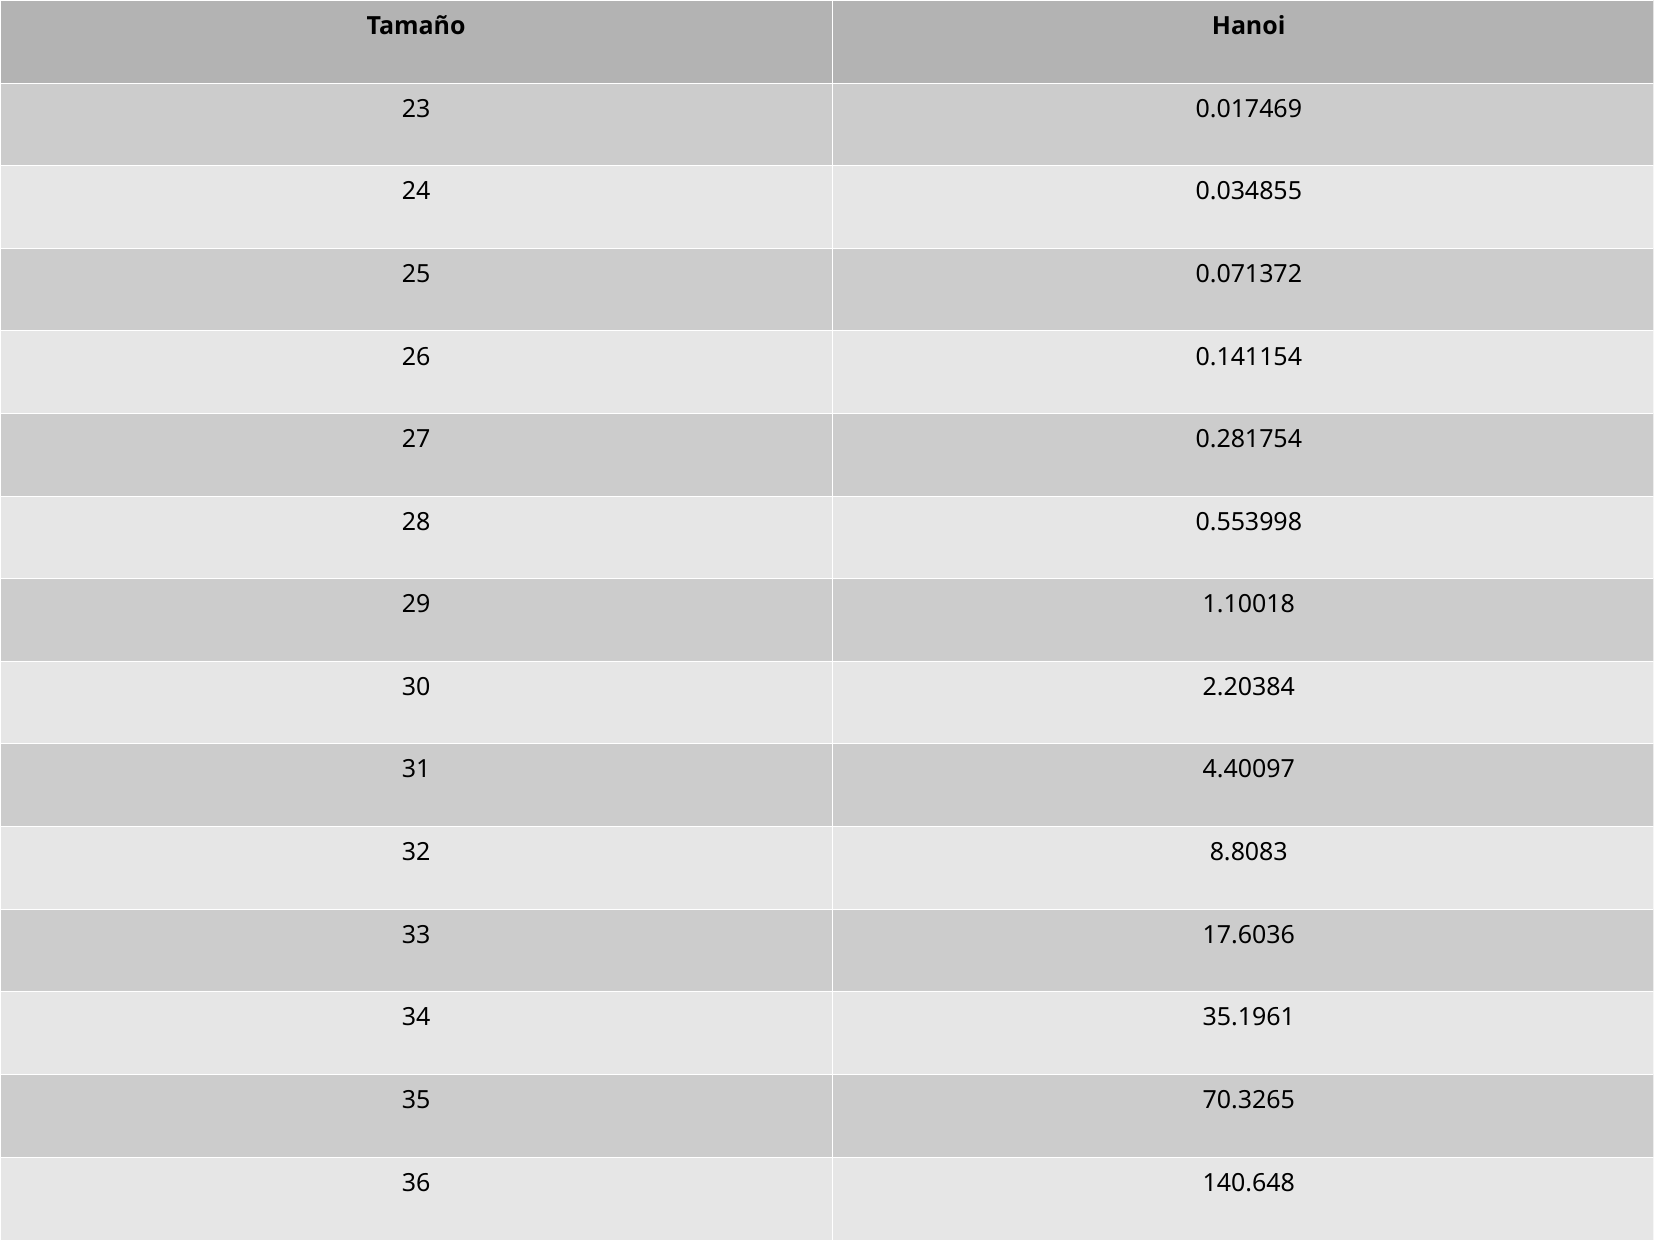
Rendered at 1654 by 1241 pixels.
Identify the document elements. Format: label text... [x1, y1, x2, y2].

table_cell 0.281754 [833, 414, 1654, 496]
table_header Hanoi [833, 1, 1654, 83]
table_cell 31 [1, 744, 832, 826]
table_cell 70.3265 [833, 1075, 1654, 1157]
table_cell 35.1961 [833, 992, 1654, 1074]
table_cell 140.648 [833, 1158, 1654, 1240]
table_cell 0.034855 [833, 166, 1654, 248]
table_cell 0.071372 [833, 249, 1654, 330]
table_cell 35 [1, 1075, 832, 1157]
table_cell 2.20384 [833, 662, 1654, 743]
table_cell 0.553998 [833, 497, 1654, 578]
table_cell 28 [1, 497, 832, 578]
table_header Tamaño [1, 1, 832, 83]
table_cell 8.8083 [833, 827, 1654, 909]
table_cell 29 [1, 579, 832, 661]
table_cell 0.141154 [833, 331, 1654, 413]
table_cell 33 [1, 910, 832, 991]
table_cell 32 [1, 827, 832, 909]
table_cell 25 [1, 249, 832, 330]
table_cell 27 [1, 414, 832, 496]
table_cell 30 [1, 662, 832, 743]
table_cell 17.6036 [833, 910, 1654, 991]
table_cell 1.10018 [833, 579, 1654, 661]
table_cell 36 [1, 1158, 832, 1240]
table_cell 23 [1, 84, 832, 165]
table_cell 4.40097 [833, 744, 1654, 826]
table_cell 34 [1, 992, 832, 1074]
table_cell 26 [1, 331, 832, 413]
table_cell 24 [1, 166, 832, 248]
table_cell 0.017469 [833, 84, 1654, 165]
